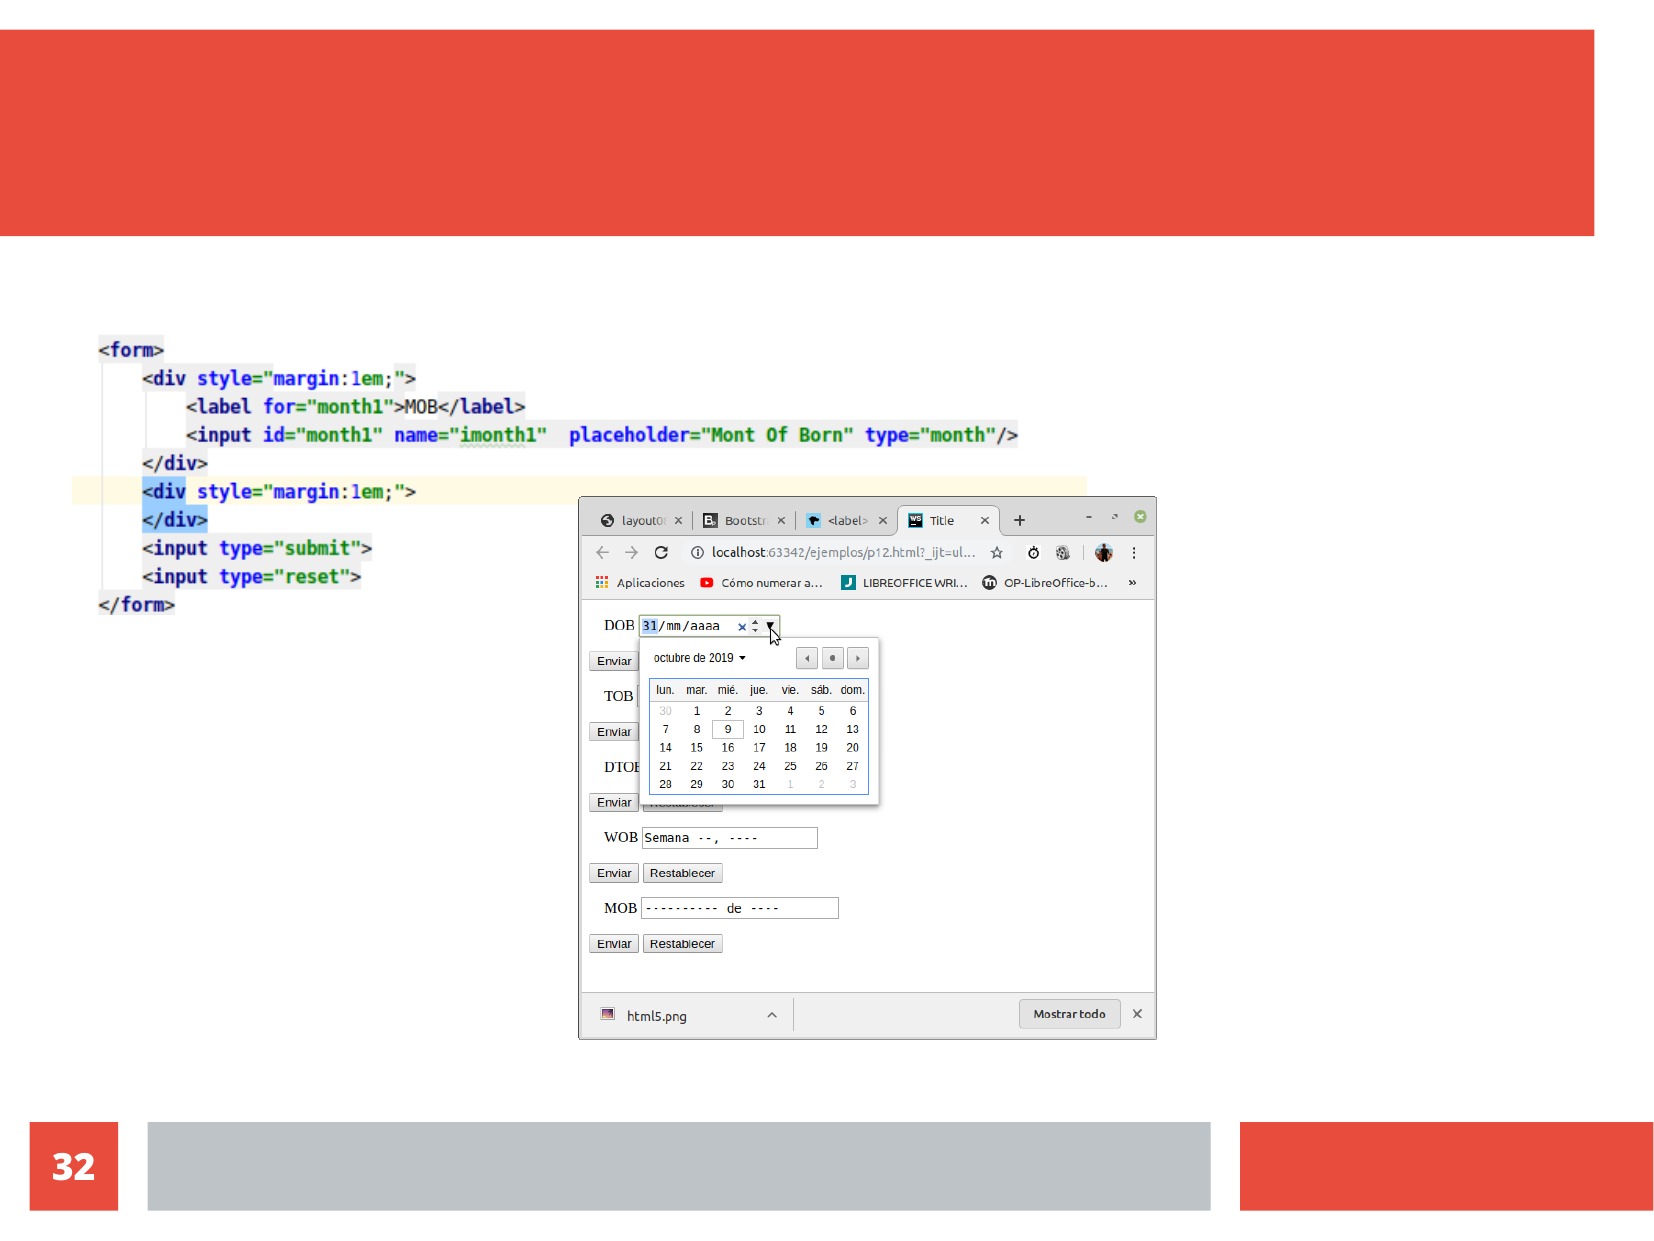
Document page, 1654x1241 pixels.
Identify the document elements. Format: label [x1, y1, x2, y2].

picture [72, 321, 1157, 1040]
